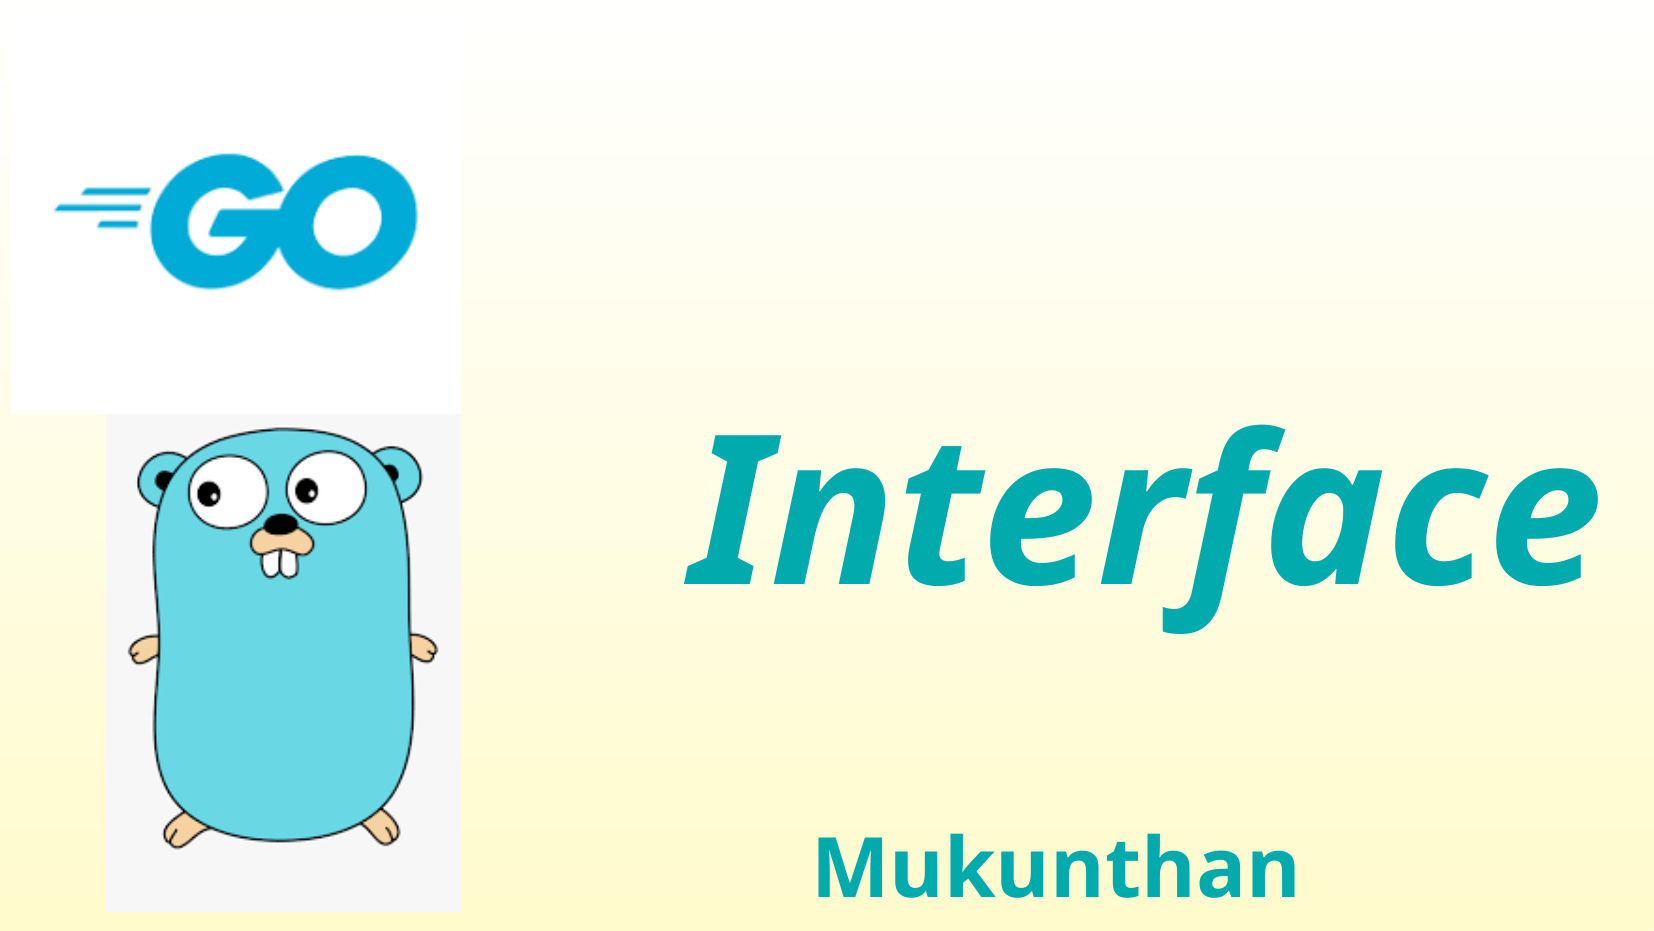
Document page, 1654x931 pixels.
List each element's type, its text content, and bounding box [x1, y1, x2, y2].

text_box Interface [578, 354, 1619, 603]
text_box Mukunthan Ragavan [796, 801, 1630, 910]
picture [11, 17, 461, 913]
